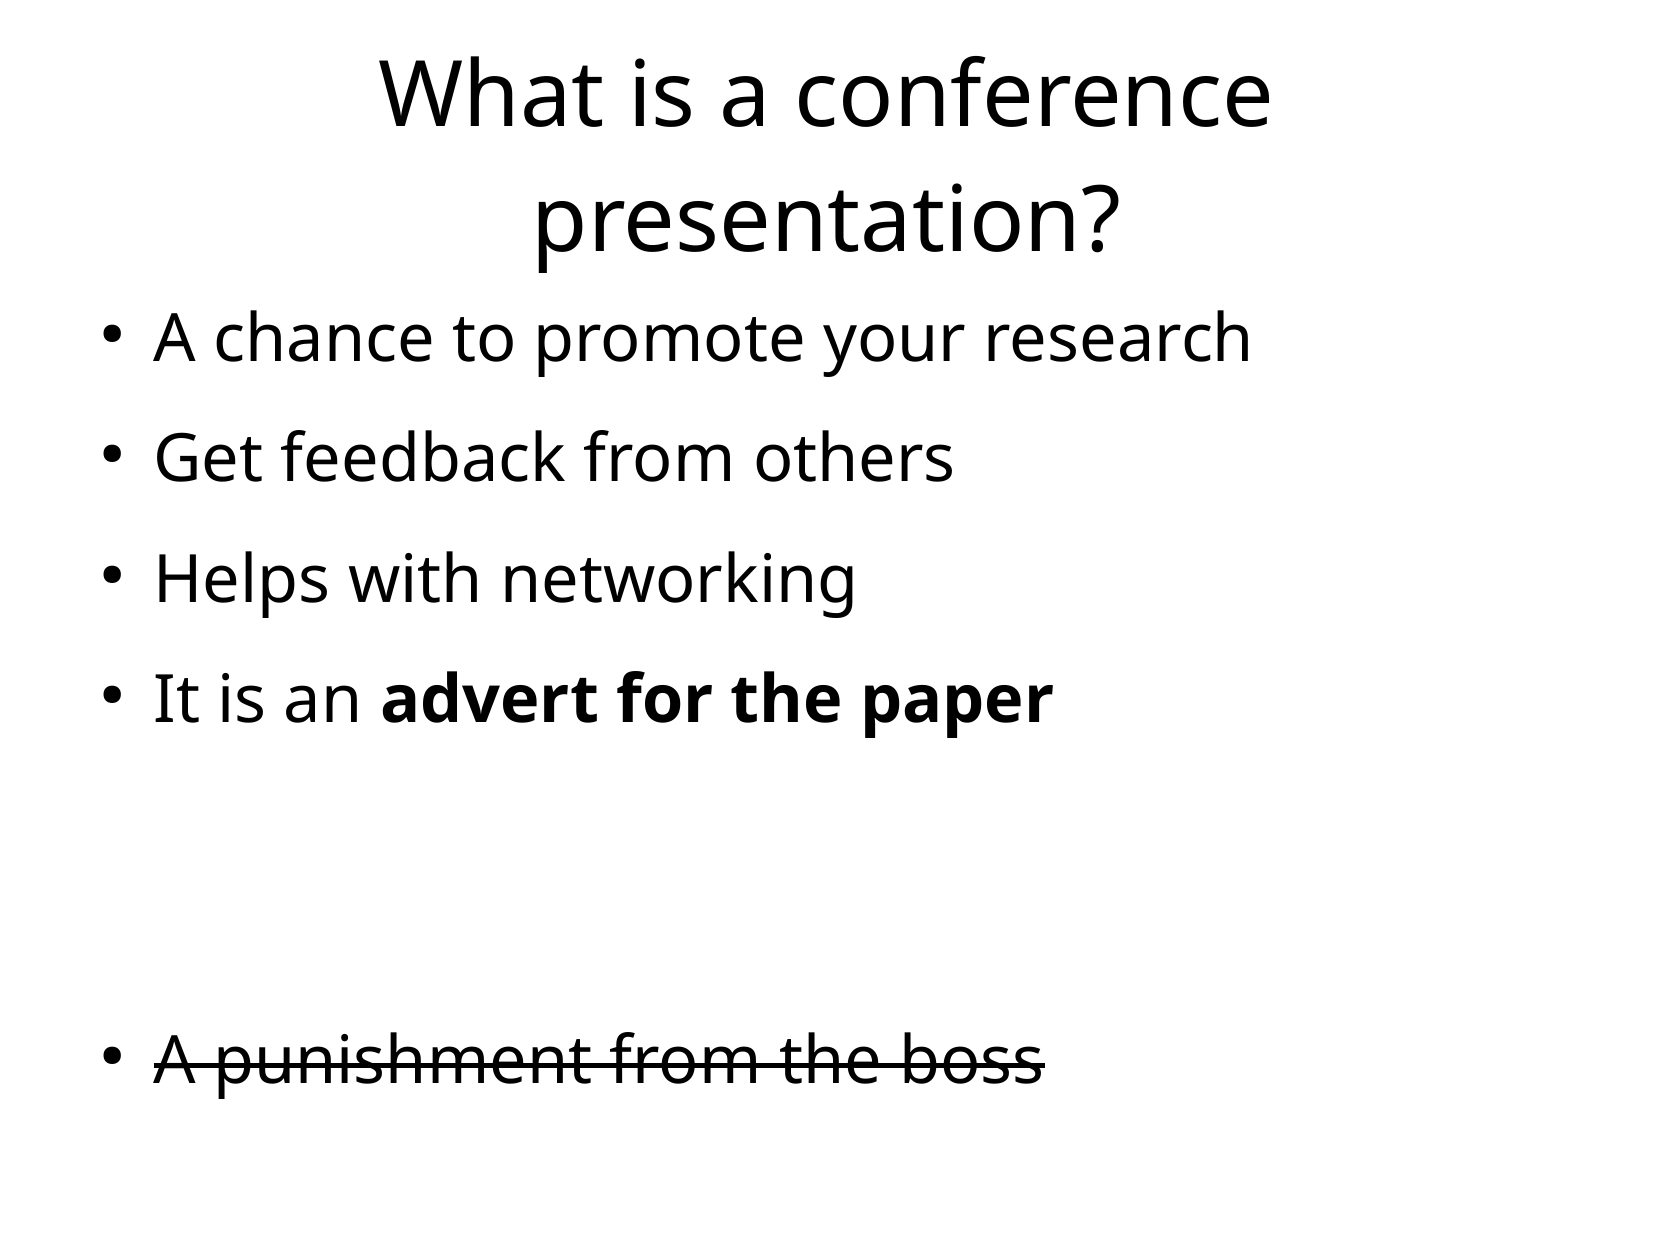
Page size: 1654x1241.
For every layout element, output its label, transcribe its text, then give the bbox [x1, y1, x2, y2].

title What is a conference presentation? [82, 25, 1571, 281]
list A chance to promote your research Get feedback from others Helps with networking It is an advert for the paper A punishment from the boss [82, 290, 1571, 1109]
